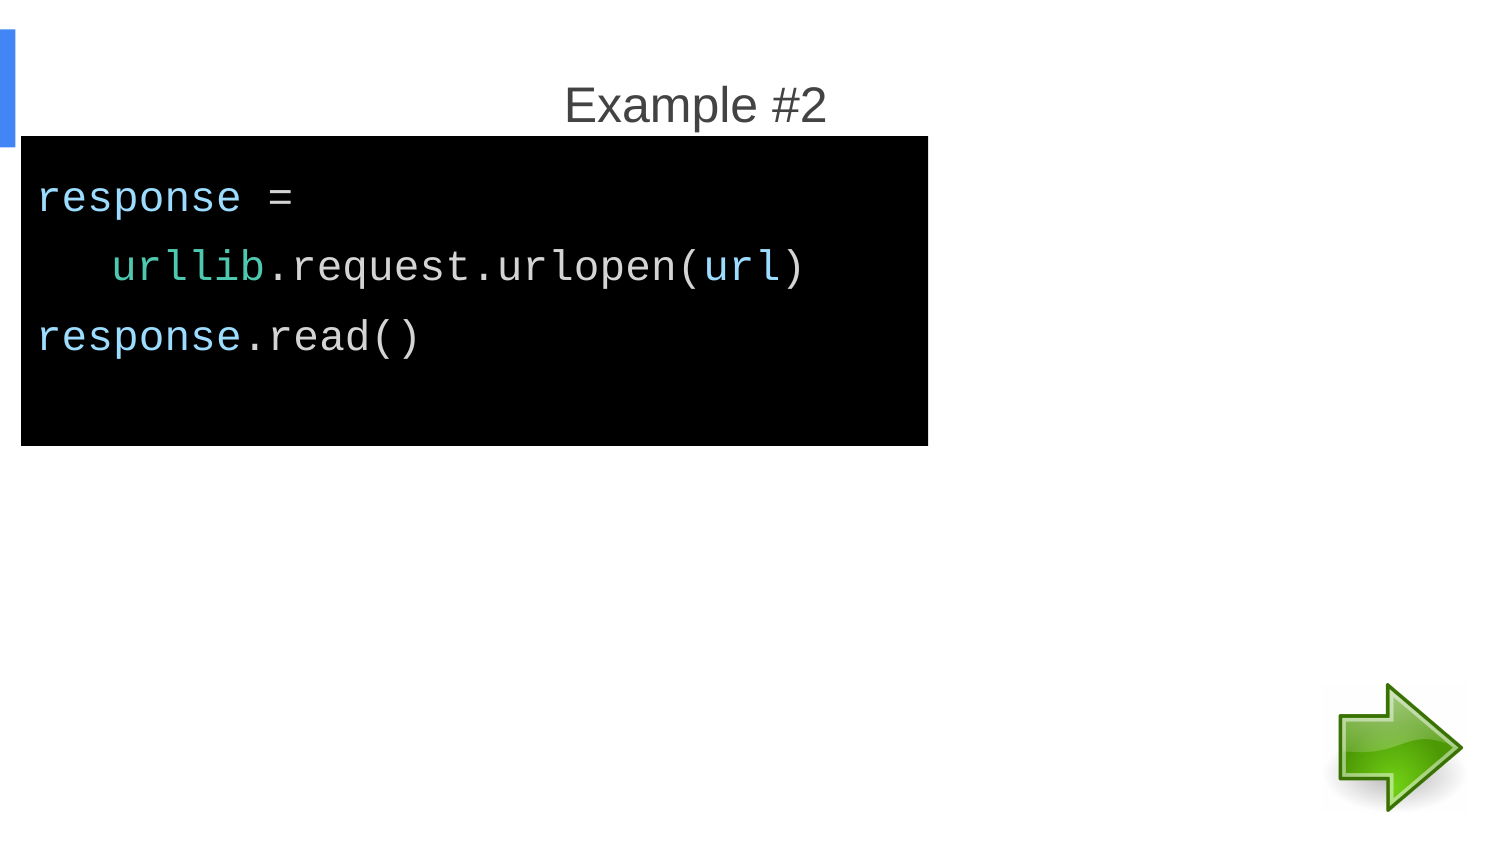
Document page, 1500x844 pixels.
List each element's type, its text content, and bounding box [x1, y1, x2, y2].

list Example #2 [416, 27, 975, 533]
picture [1322, 683, 1468, 813]
text_box response = urllib.request.urlopen(url) response.read() [21, 136, 929, 446]
